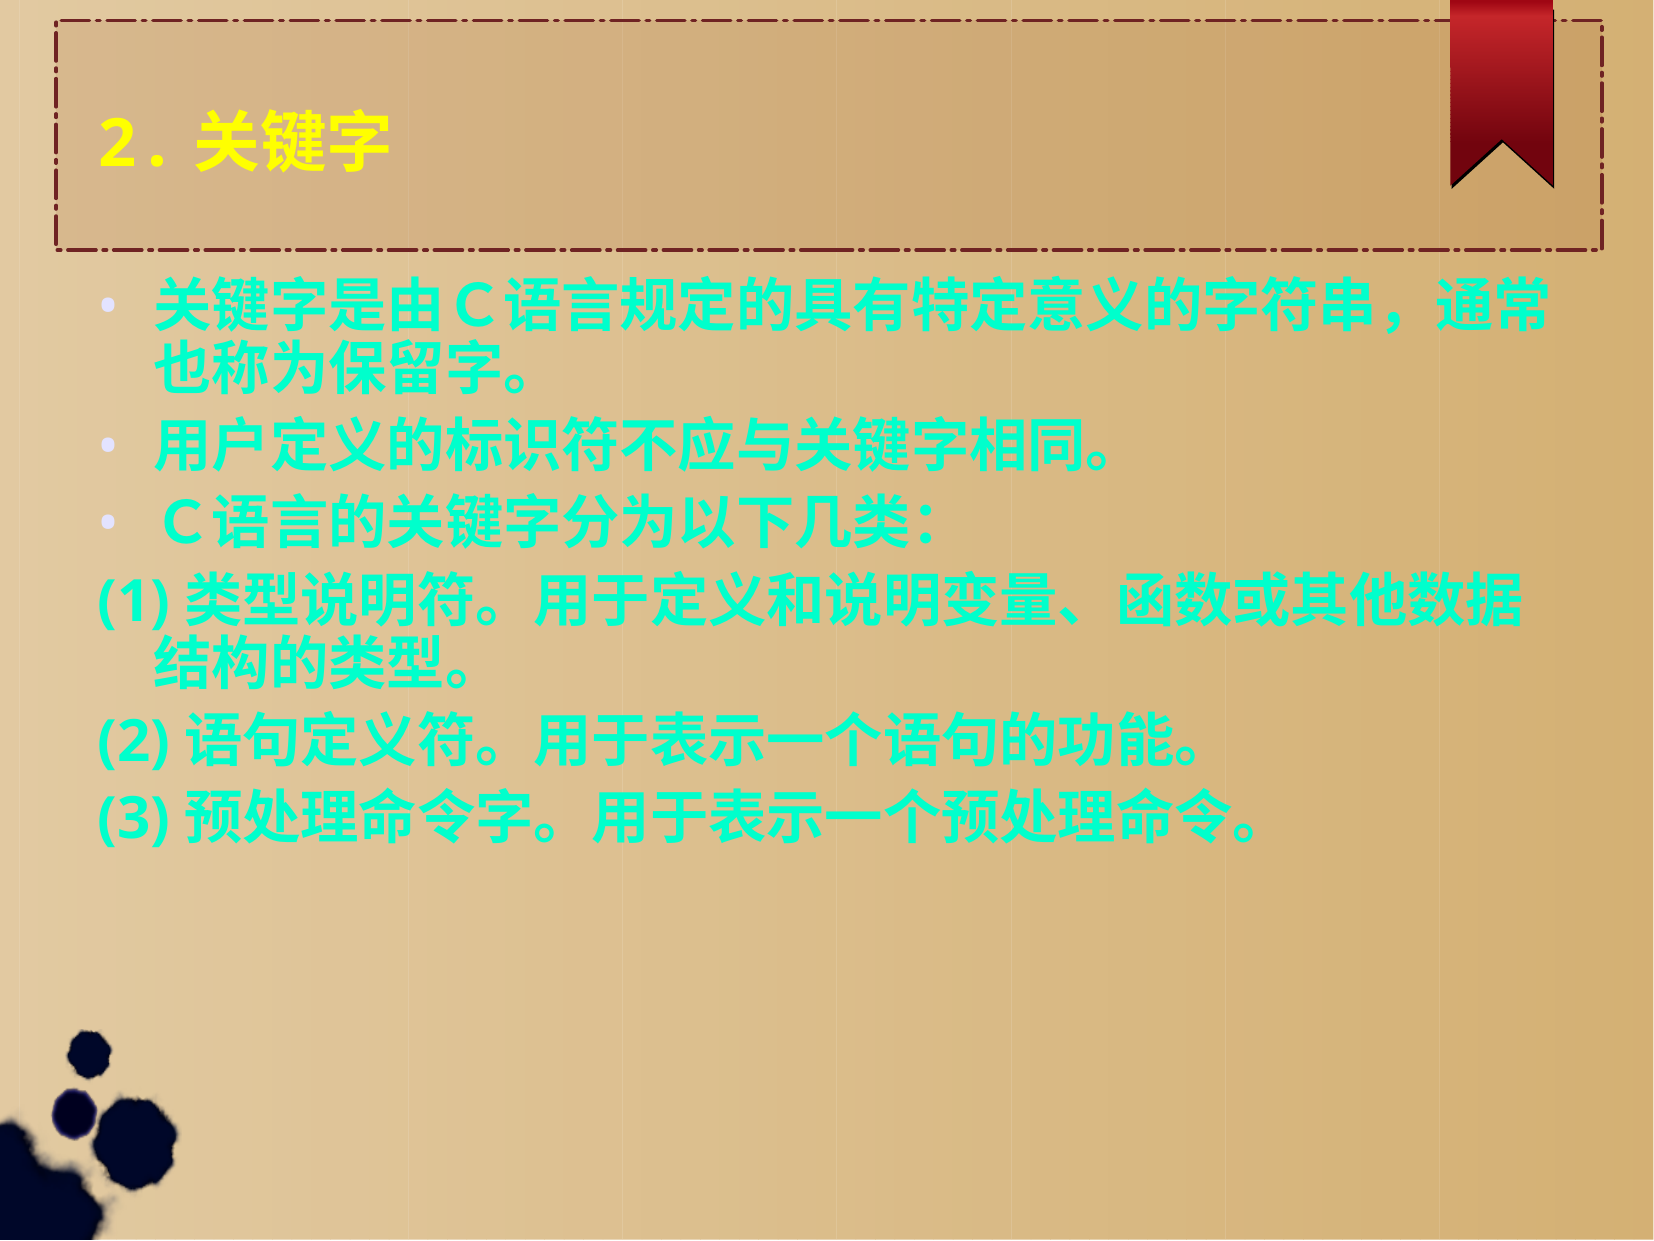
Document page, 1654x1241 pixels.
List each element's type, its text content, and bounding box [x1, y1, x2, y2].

title 2.关键字 [82, 41, 1571, 248]
list 关键字是由Ｃ语言规定的具有特定意义的字符串，通常也称为保留字。 用户定义的标识符不应与关键字相同。 Ｃ语言的关键字分为以下几类： (1)类型说明符。用于定义和说明变量、函数或其他数据结构的类型。 (2)语句定义符。用于表示一个语句的功能。 (3)预处理命令字。用于表示一个预处理命令。 [82, 268, 1571, 1134]
